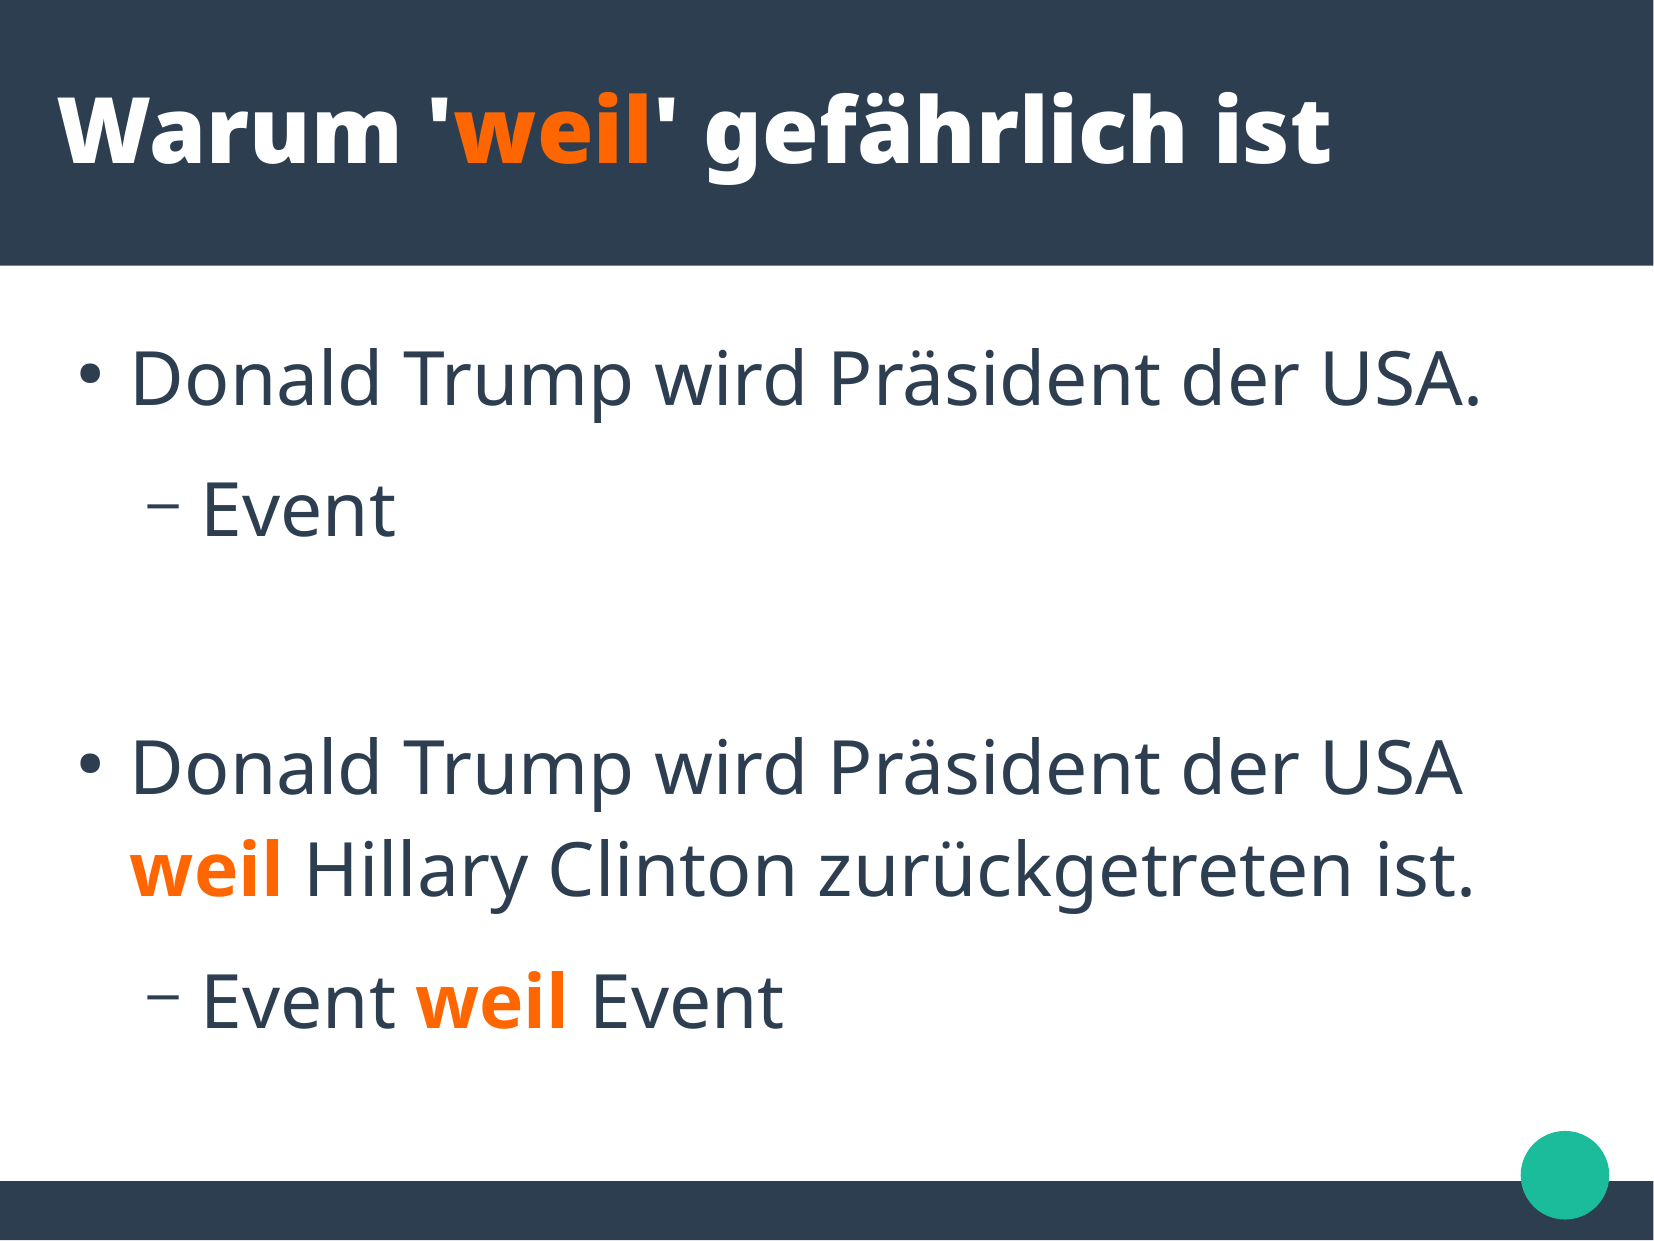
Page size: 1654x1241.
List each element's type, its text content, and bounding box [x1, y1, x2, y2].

list Donald Trump wird Präsident der USA. Event Donald Trump wird Präsident der USA weil Hillary Clinton zurückgetreten ist. Event weil Event [59, 324, 1595, 1152]
title Warum 'weil' gefährlich ist [56, 49, 1592, 207]
